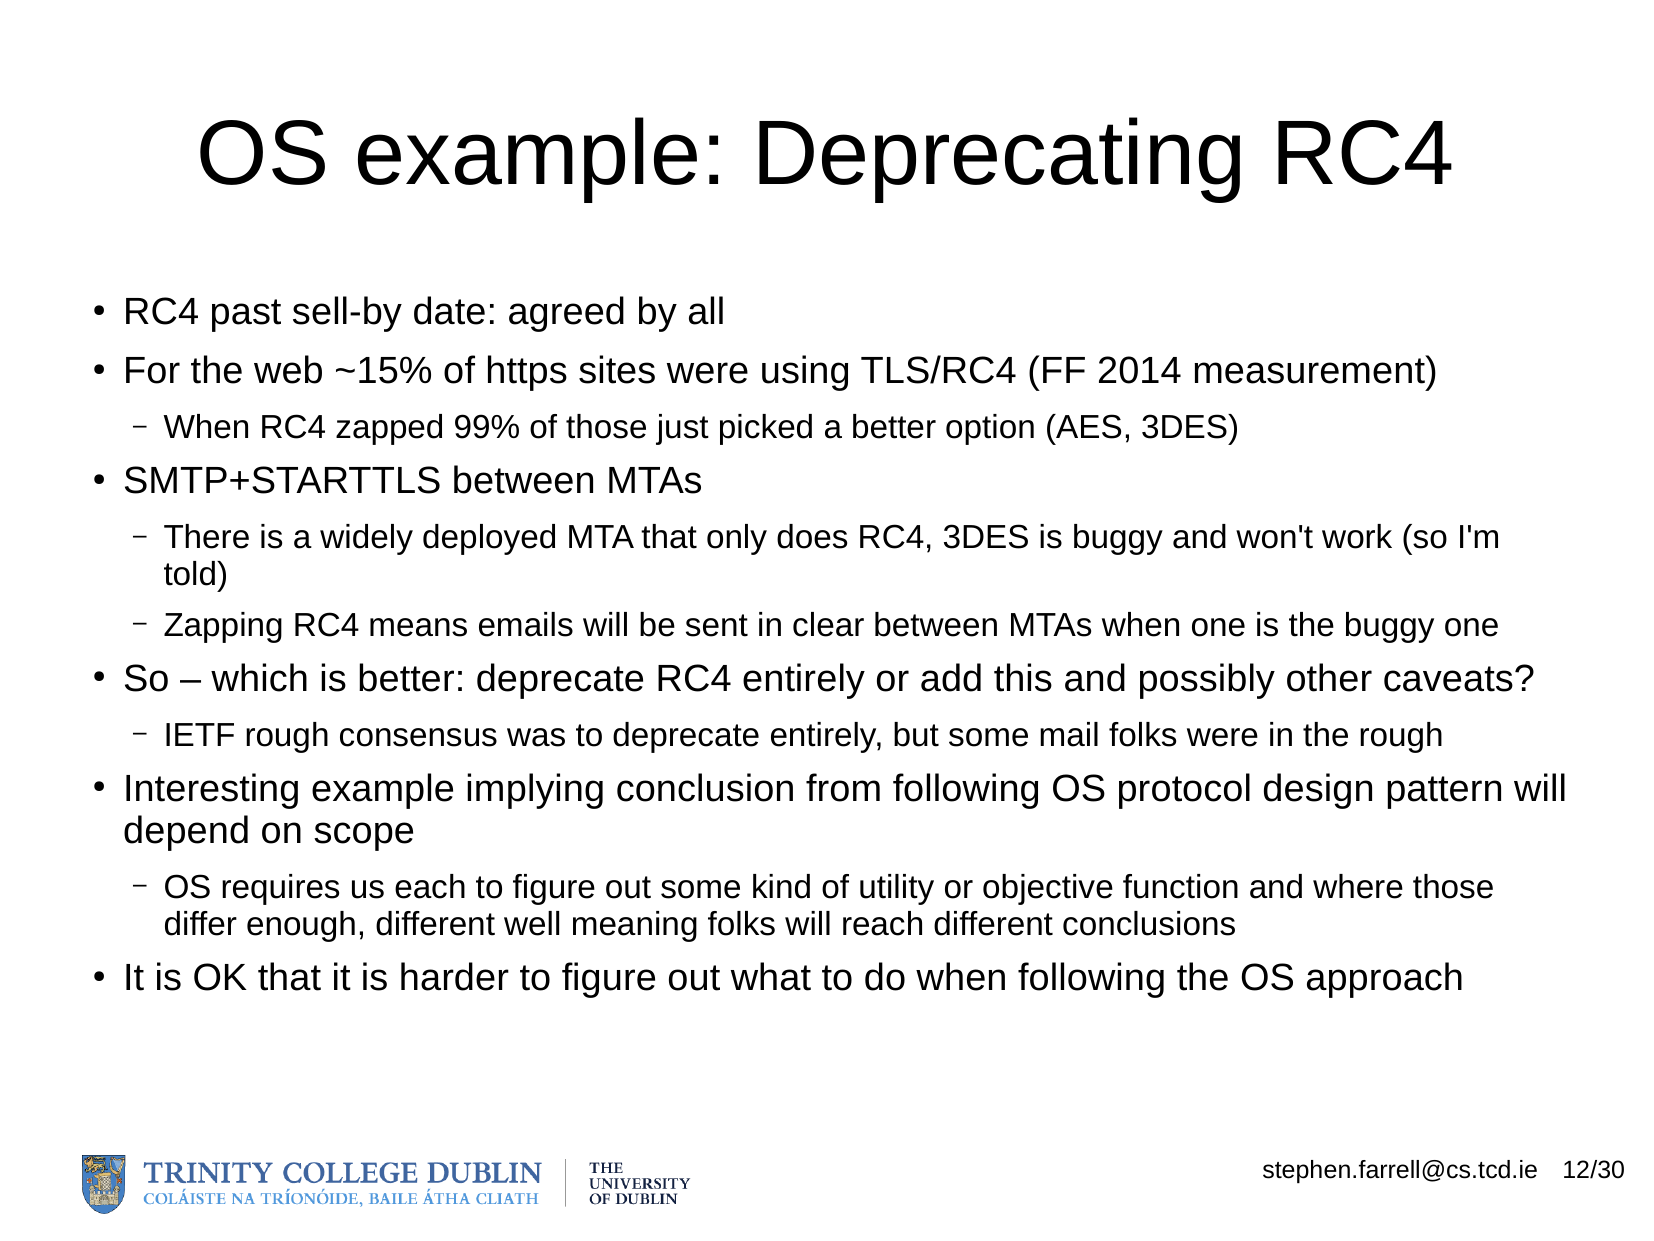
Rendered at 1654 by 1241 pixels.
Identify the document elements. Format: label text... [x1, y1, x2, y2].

title OS example: Deprecating RC4 [82, 49, 1571, 257]
picture [82, 1155, 694, 1214]
list RC4 past sell-by date: agreed by all For the web ~15% of https sites were using TLS/RC4 (FF 2014 measurement) When RC4 zapped 99% of those just picked a better option (AES, 3DES) SMTP+STARTTLS between MTAs There is a widely deployed MTA that only does RC4, 3DES is buggy and won't work (so I'm told) Zapping RC4 means emails will be sent in clear between MTAs when one is the buggy one So – which is better: deprecate RC4 entirely or add this and possibly other caveats? IETF rough consensus was to deprecate entirely, but some mail folks were in the rough Interesting example implying conclusion from following OS protocol design pattern will depend on scope OS requires us each to figure out some kind of utility or objective function and where those differ enough, different well meaning folks will reach different conclusions It is OK that it is harder to figure out what to do when following the OS approach [82, 290, 1571, 1010]
